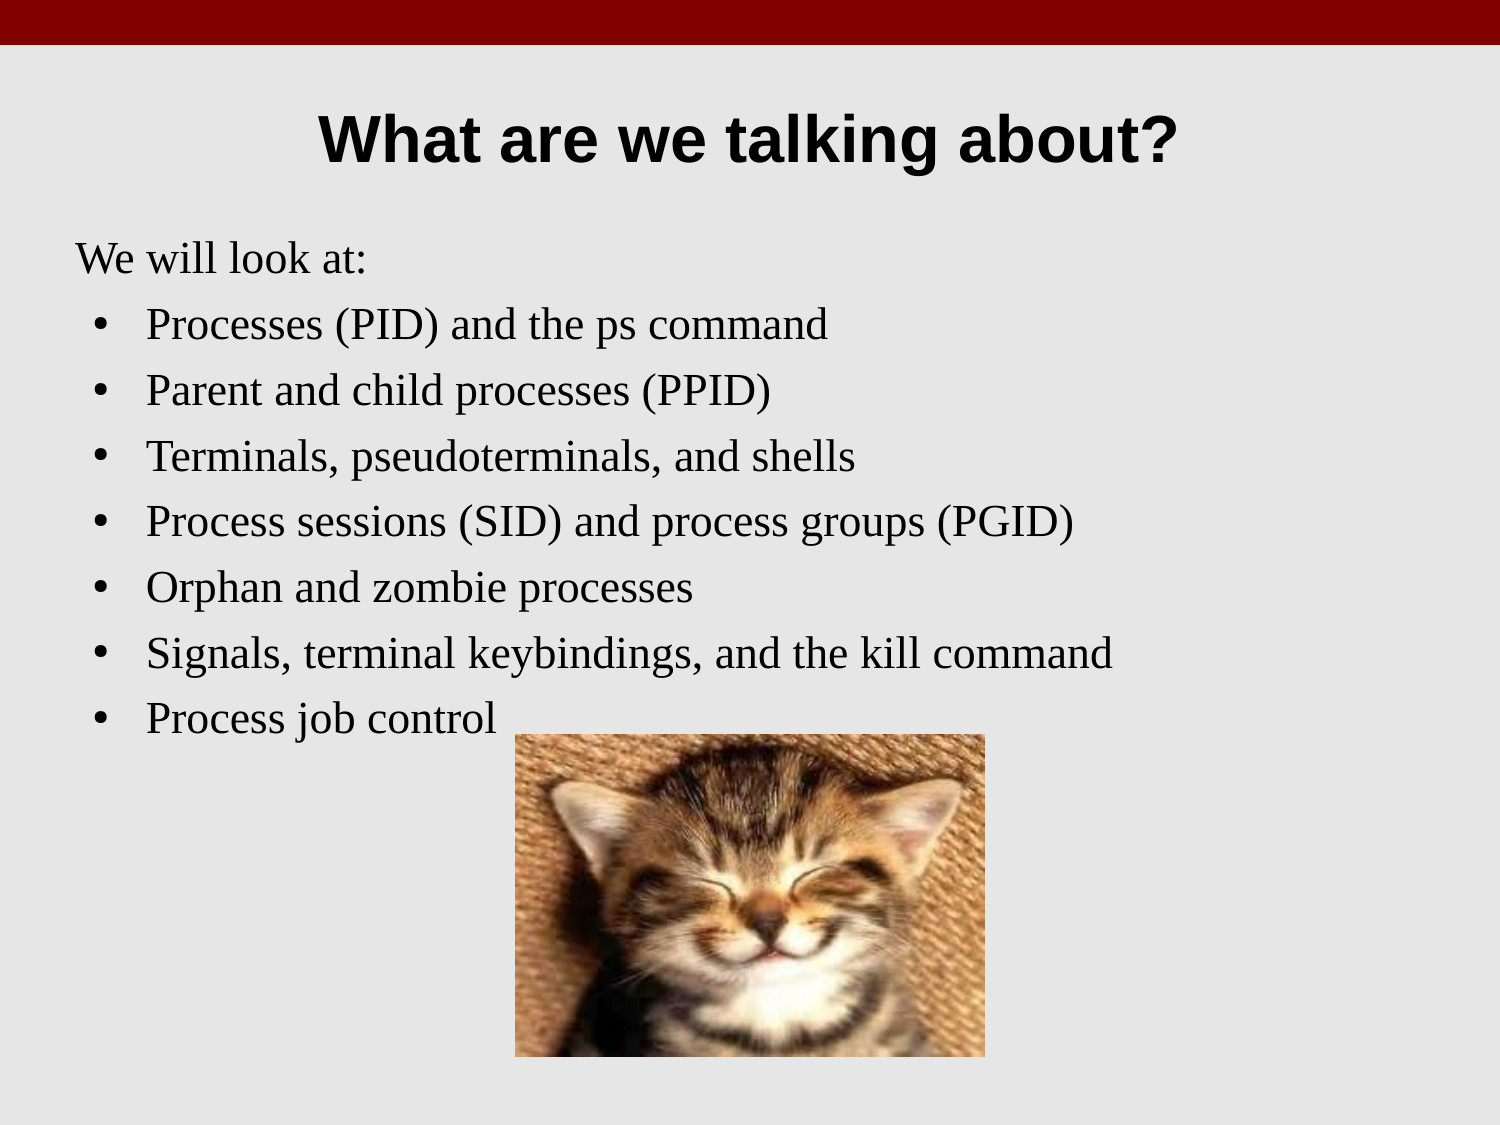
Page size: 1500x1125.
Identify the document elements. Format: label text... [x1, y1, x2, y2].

picture [515, 734, 985, 1057]
title What are we talking about? [75, 45, 1425, 233]
list We will look at: Processes (PID) and the ps command Parent and child processes (PPID) Terminals, pseudoterminals, and shells Process sessions (SID) and process groups (PGID) Orphan and zombie processes Signals, terminal keybindings, and the kill command Process job control [75, 233, 1425, 1096]
